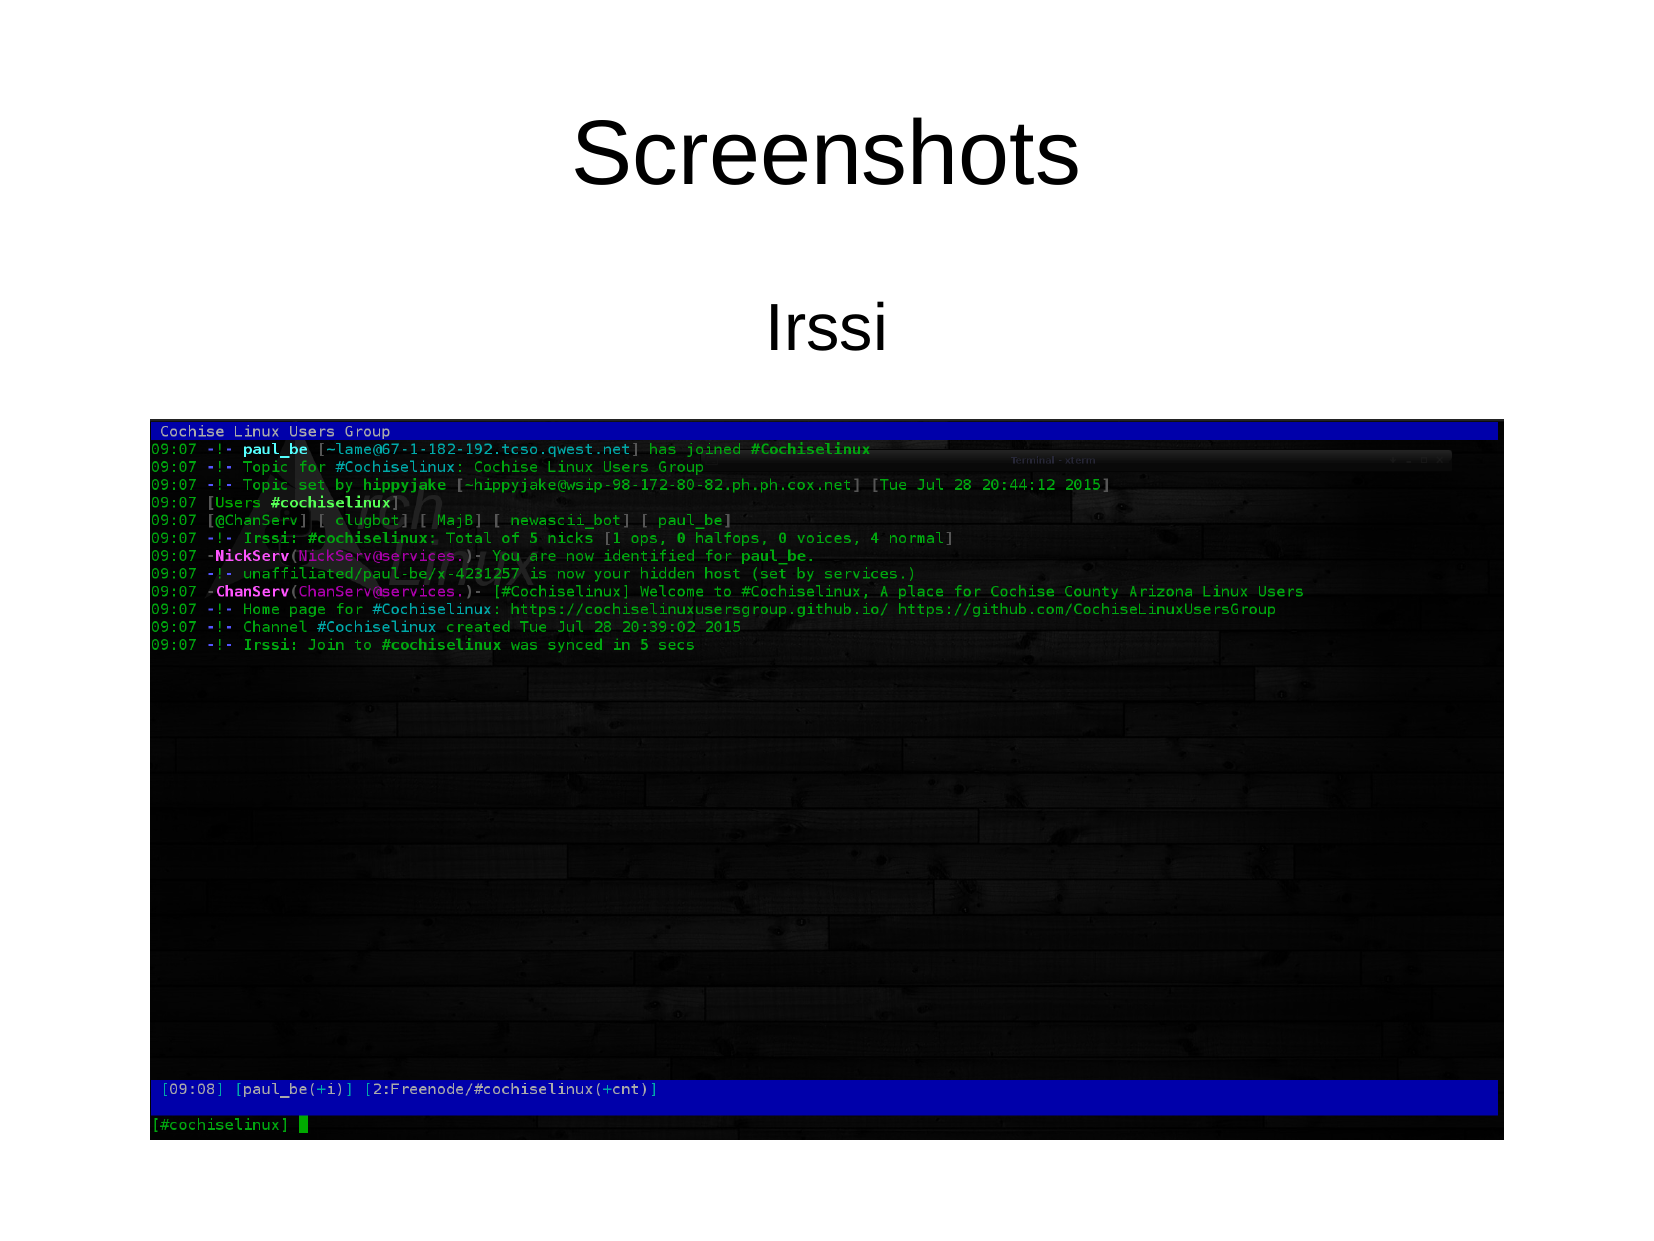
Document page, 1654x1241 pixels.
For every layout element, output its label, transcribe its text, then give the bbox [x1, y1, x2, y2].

title Screenshots [82, 49, 1571, 257]
subtitle Irssi [82, 290, 1571, 1010]
picture [150, 1010, 1504, 1140]
